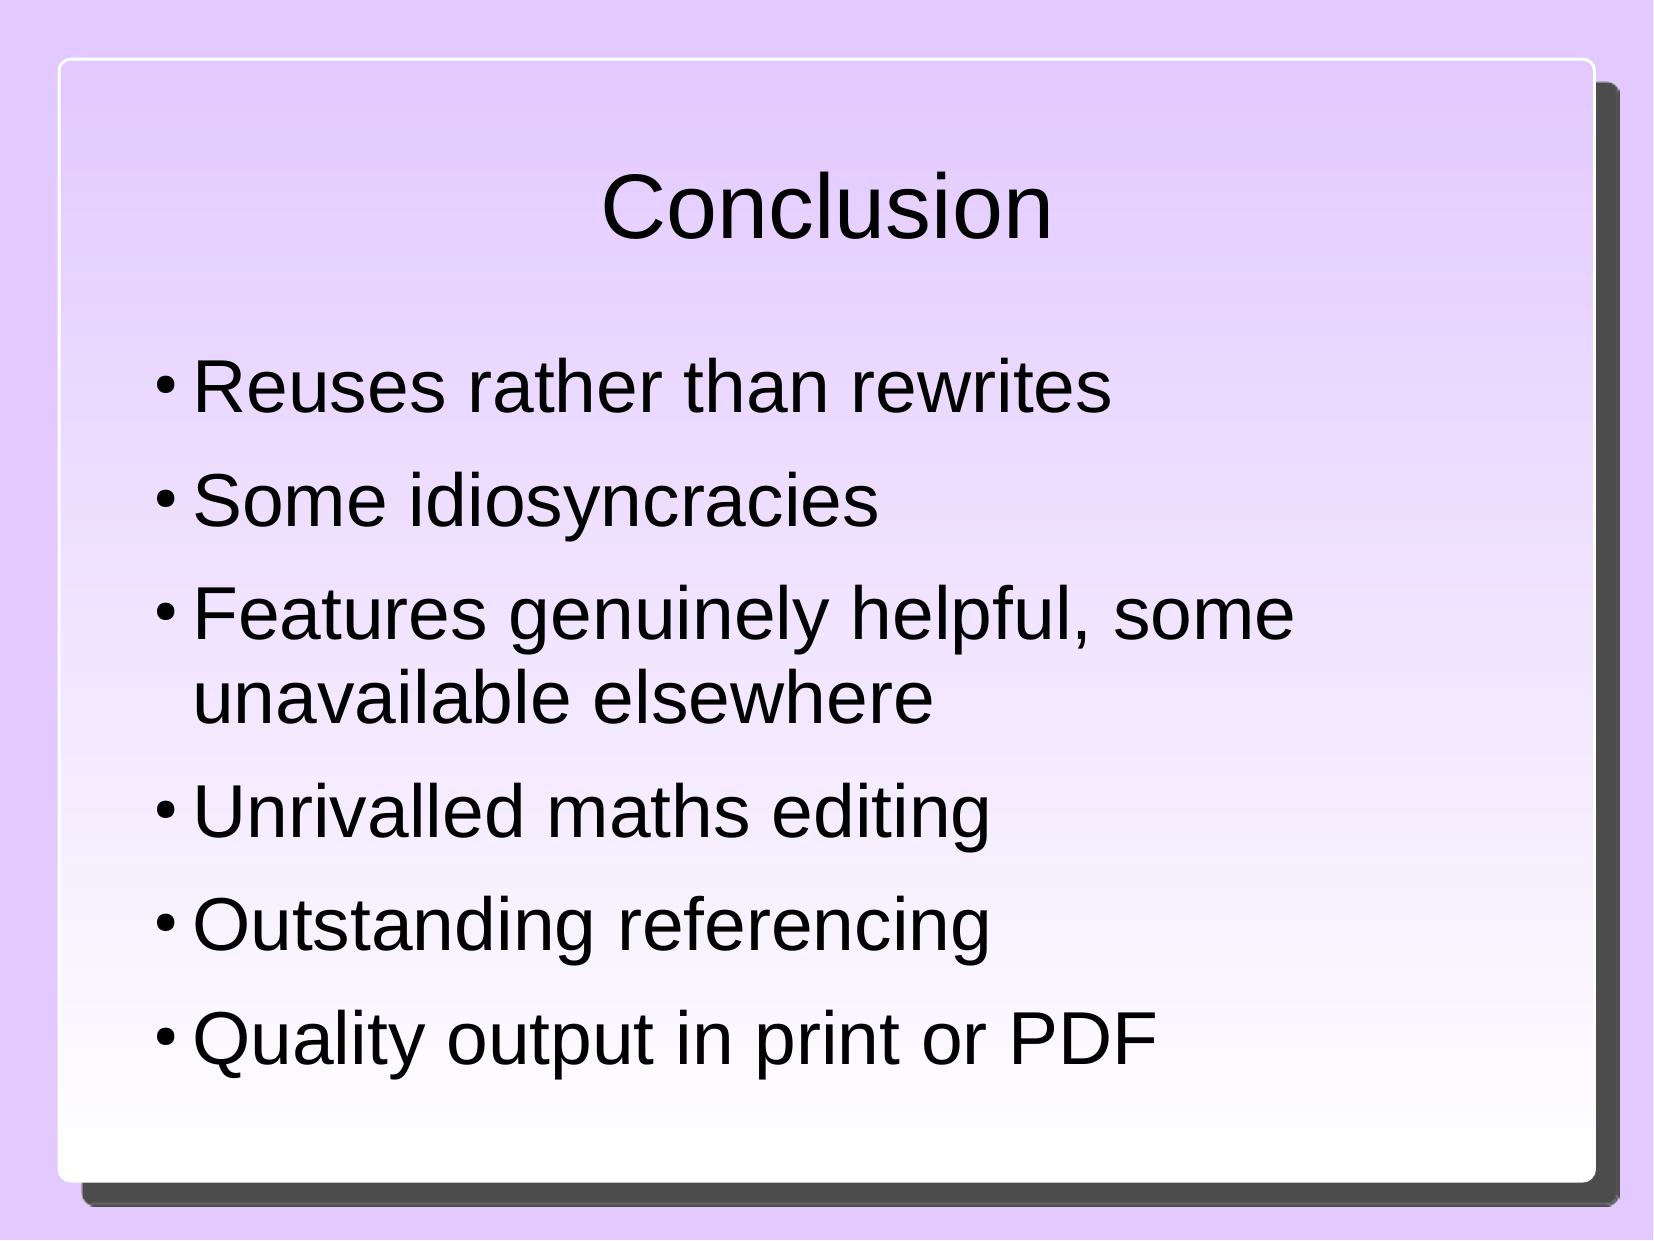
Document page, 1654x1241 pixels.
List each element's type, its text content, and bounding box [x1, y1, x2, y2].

list Reuses rather than rewrites Some idiosyncracies Features genuinely helpful, some unavailable elsewhere Unrivalled maths editing Outstanding referencing Quality output in print or PDF [121, 344, 1534, 1112]
title Conclusion [121, 102, 1534, 311]
